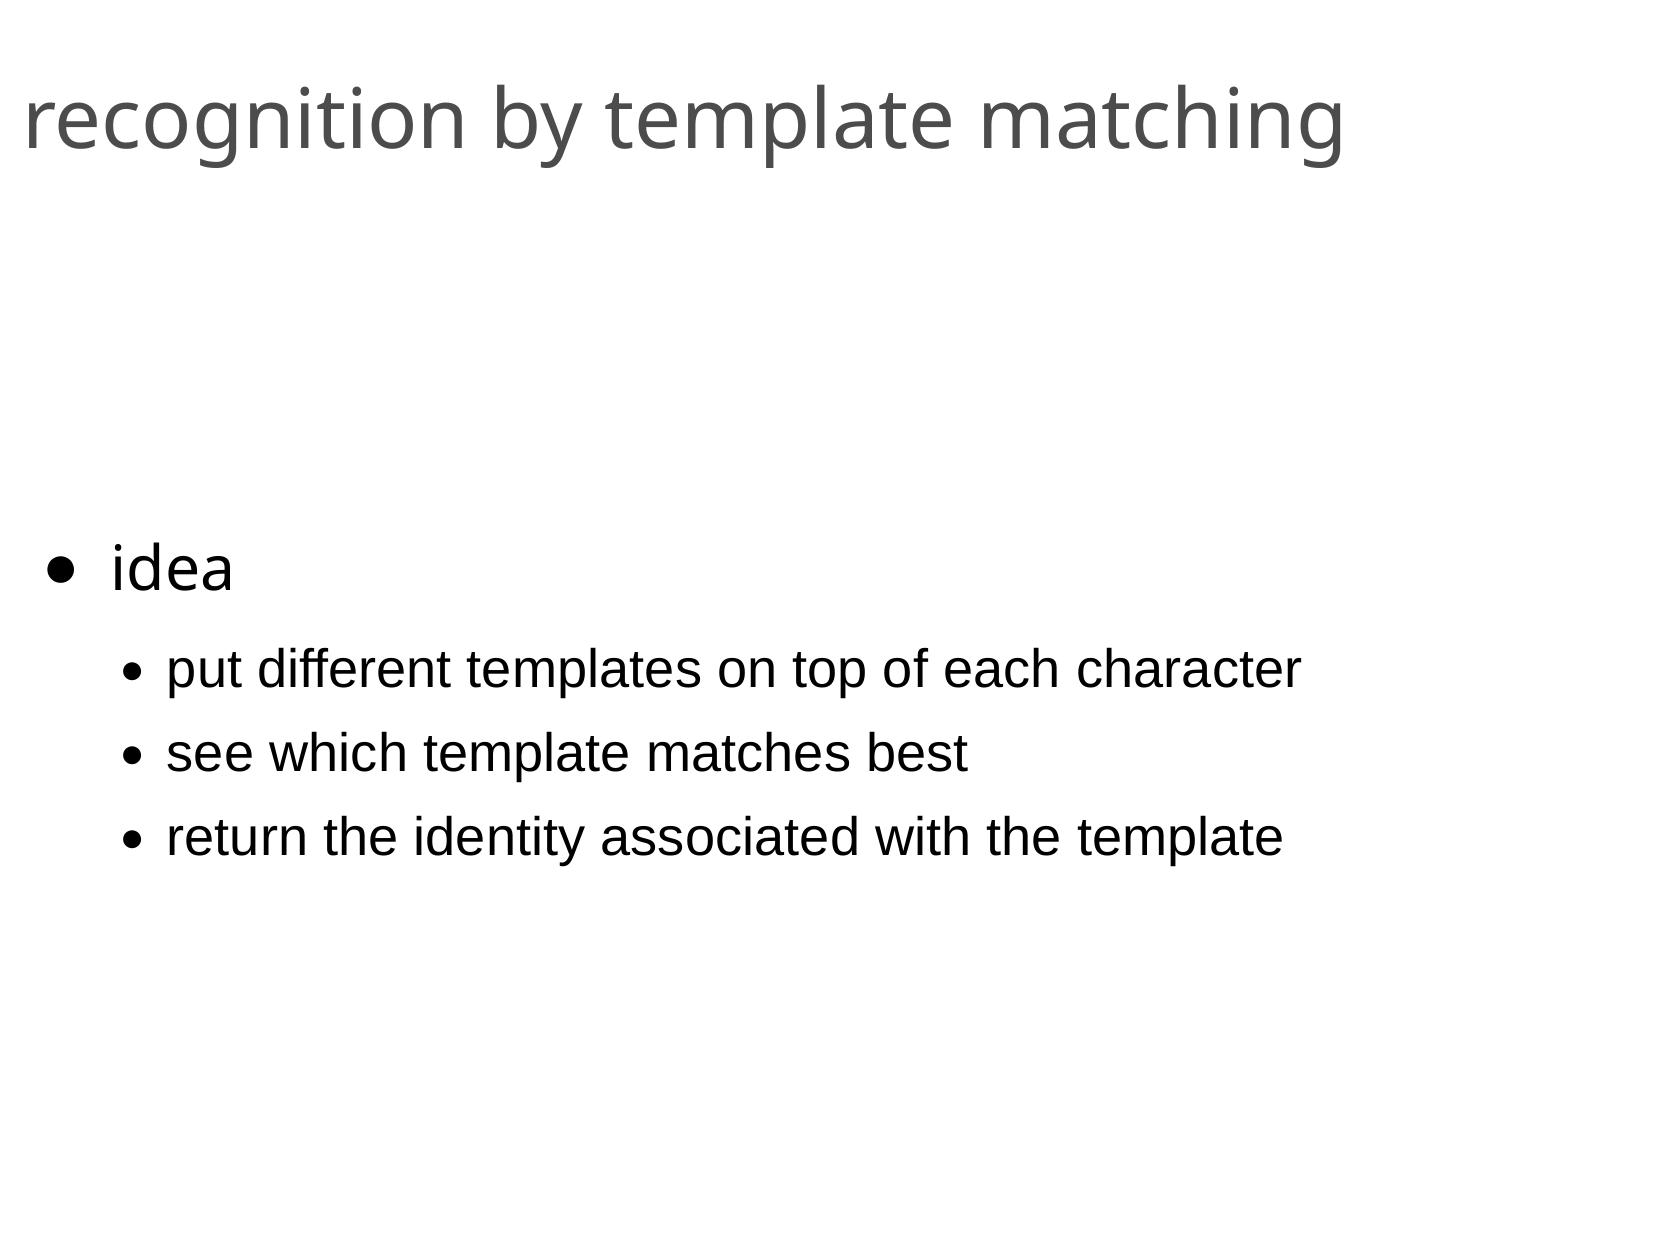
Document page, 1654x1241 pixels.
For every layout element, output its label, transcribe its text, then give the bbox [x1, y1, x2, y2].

title recognition by template matching [22, 19, 1654, 213]
list idea put different templates on top of each character see which template matches best return the identity associated with the template [25, 233, 1654, 1158]
